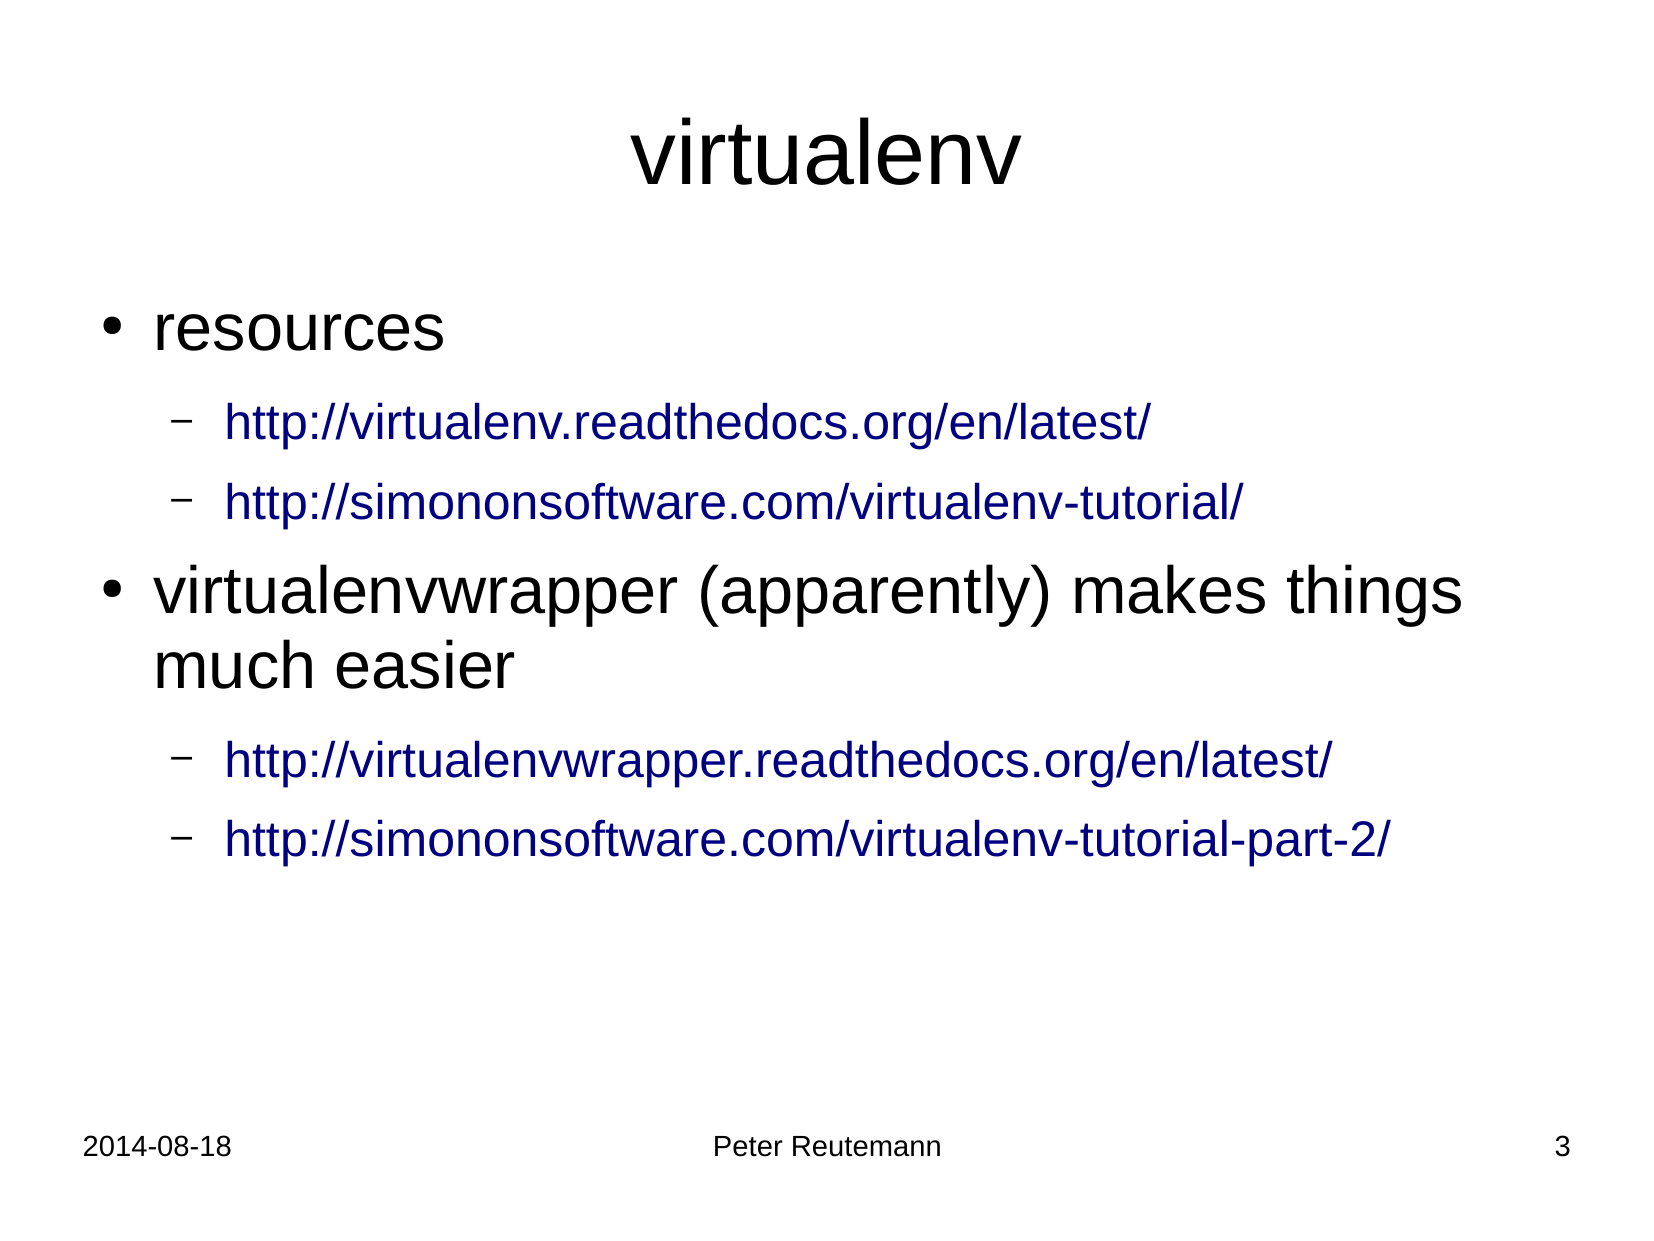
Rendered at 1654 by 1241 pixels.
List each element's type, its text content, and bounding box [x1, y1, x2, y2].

title virtualenv [82, 49, 1571, 257]
list resources http://virtualenv.readthedocs.org/en/latest/ http://simononsoftware.com/virtualenv-tutorial/ virtualenvwrapper (apparently) makes things much easier http://virtualenvwrapper.readthedocs.org/en/latest/ http://simononsoftware.com/virtualenv-tutorial-part-2/ [82, 290, 1538, 1010]
